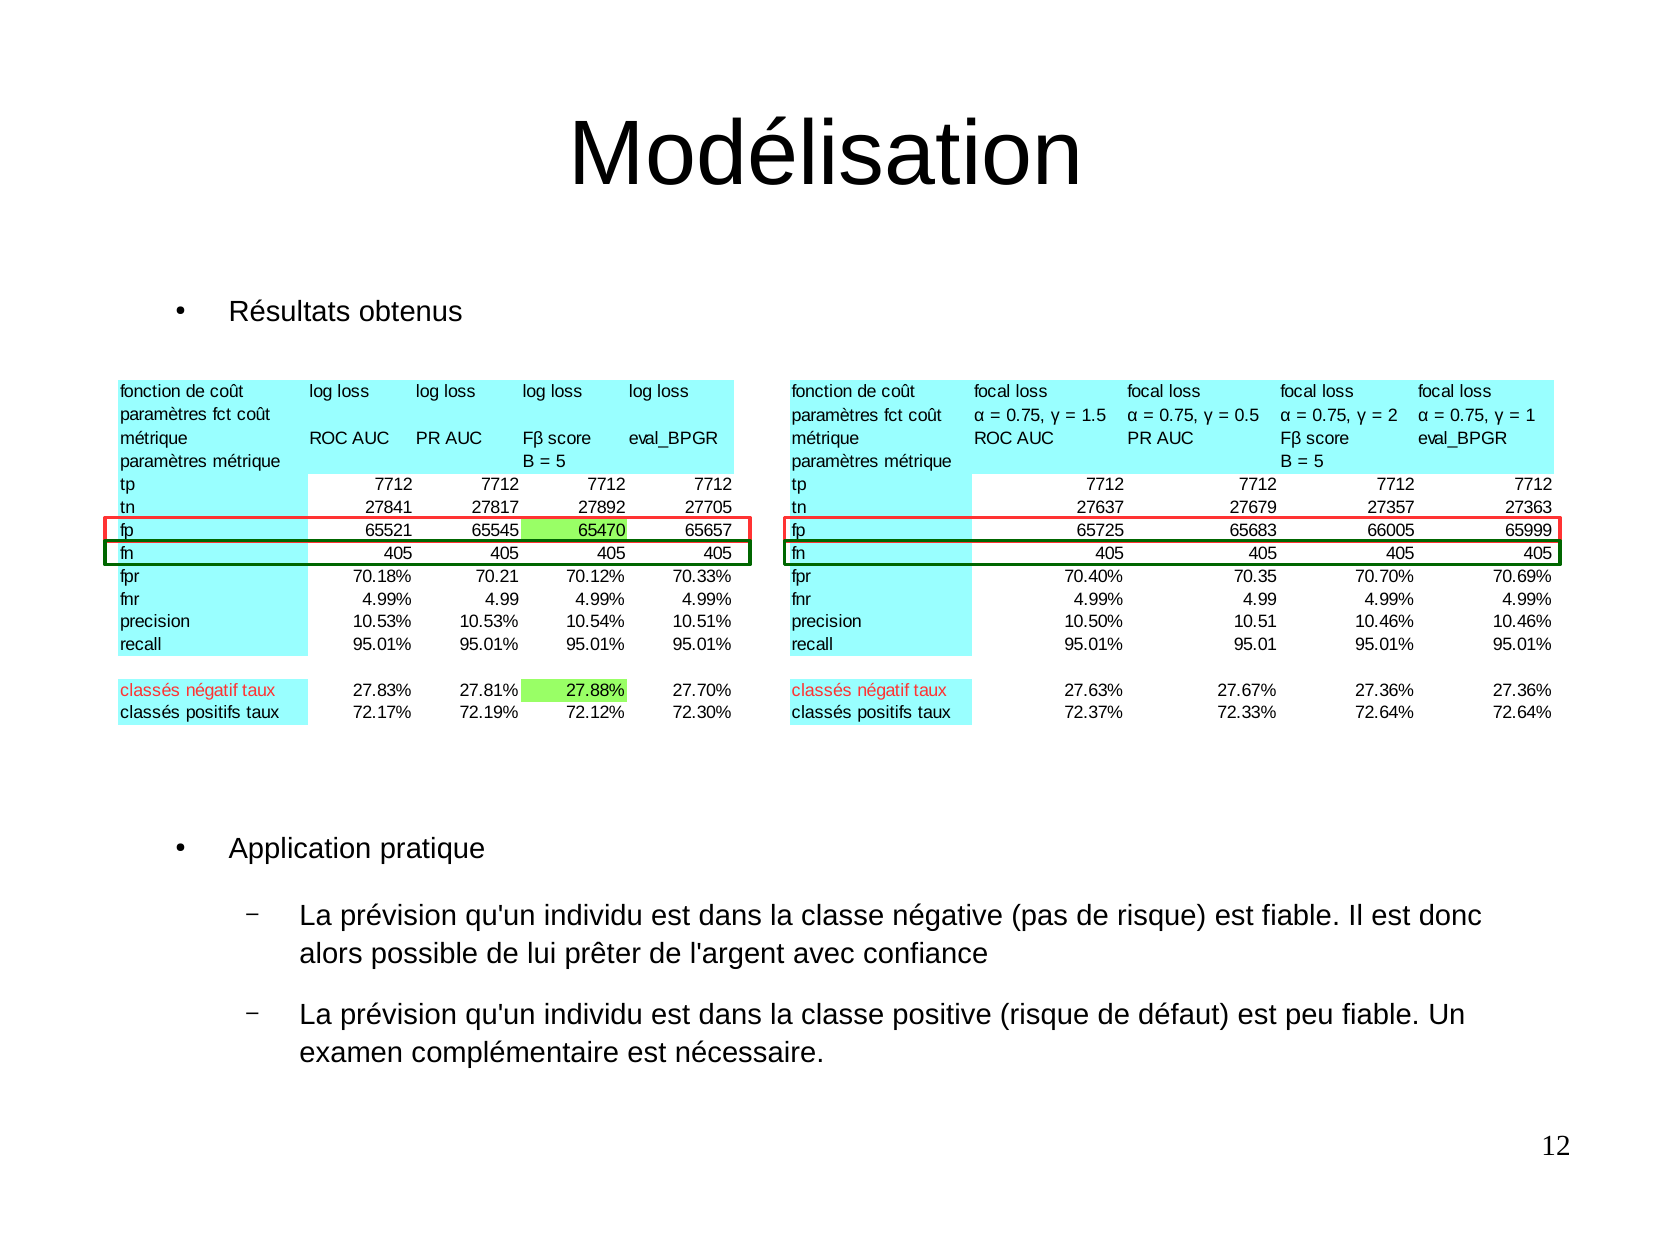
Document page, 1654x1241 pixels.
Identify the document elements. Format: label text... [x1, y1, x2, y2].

chart [789, 543, 1556, 563]
list Résultats obtenus Application pratique La prévision qu'un individu est dans la classe négative (pas de risque) est fiable. Il est donc alors possible de lui prêter de l'argent avec confiance La prévision qu'un individu est dans la classe positive (risque de défaut) est peu fiable. Un examen complémentaire est nécessaire. [82, 290, 1571, 1109]
chart [118, 543, 736, 563]
chart [789, 380, 1556, 516]
chart [789, 519, 1556, 539]
chart [118, 519, 736, 539]
chart [789, 566, 1556, 727]
chart [118, 566, 736, 727]
chart [118, 380, 736, 516]
title Modélisation [82, 49, 1571, 257]
